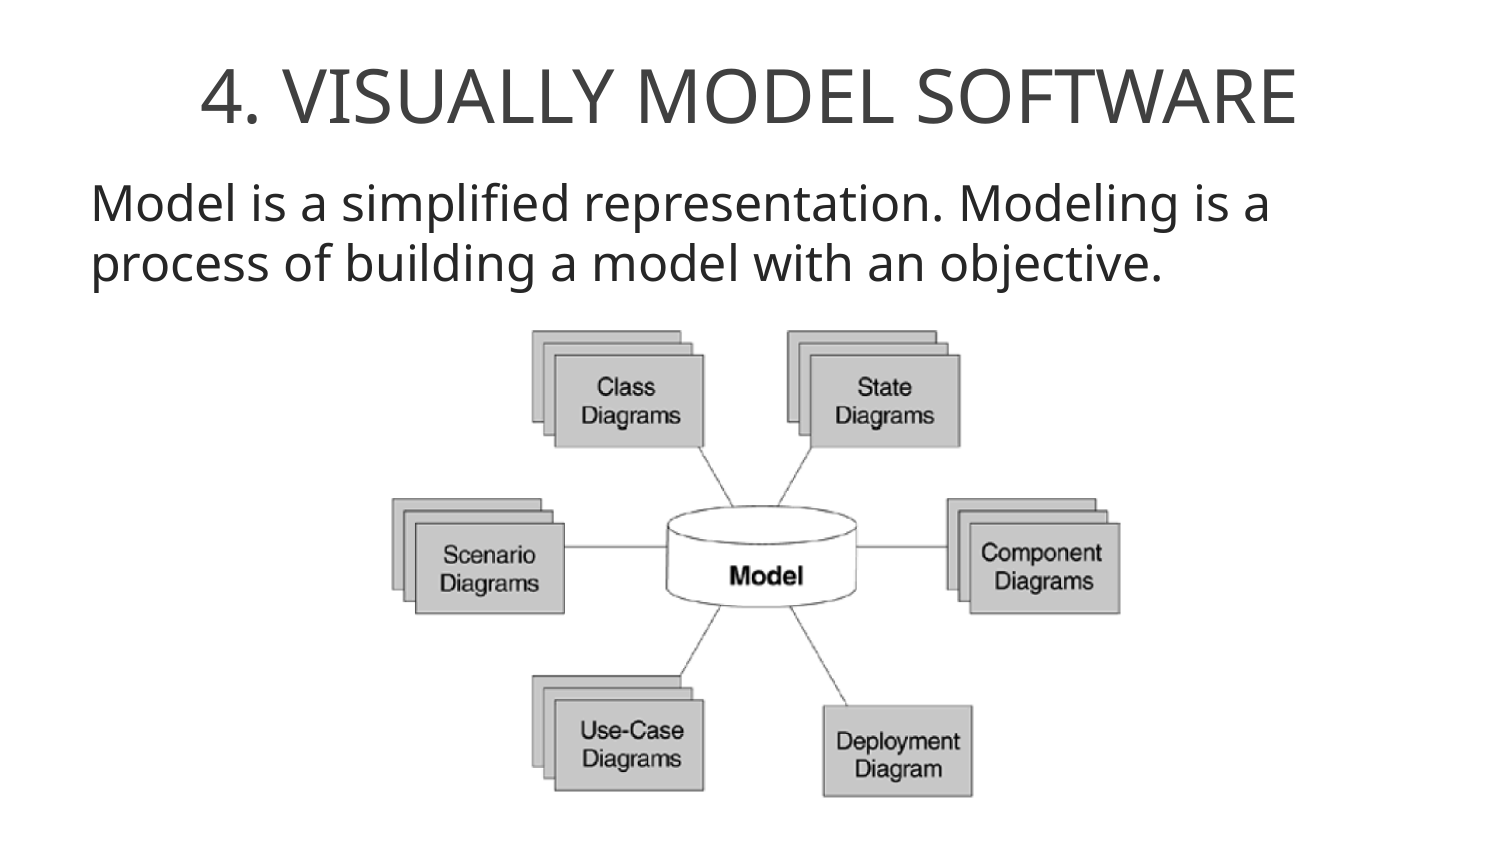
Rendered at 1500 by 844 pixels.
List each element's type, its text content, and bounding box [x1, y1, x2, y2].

picture [377, 323, 1138, 804]
title 4. Visually model software [75, 23, 1425, 163]
list Model is a simplified representation. Modeling is a process of building a model with an objective. [75, 163, 1425, 804]
